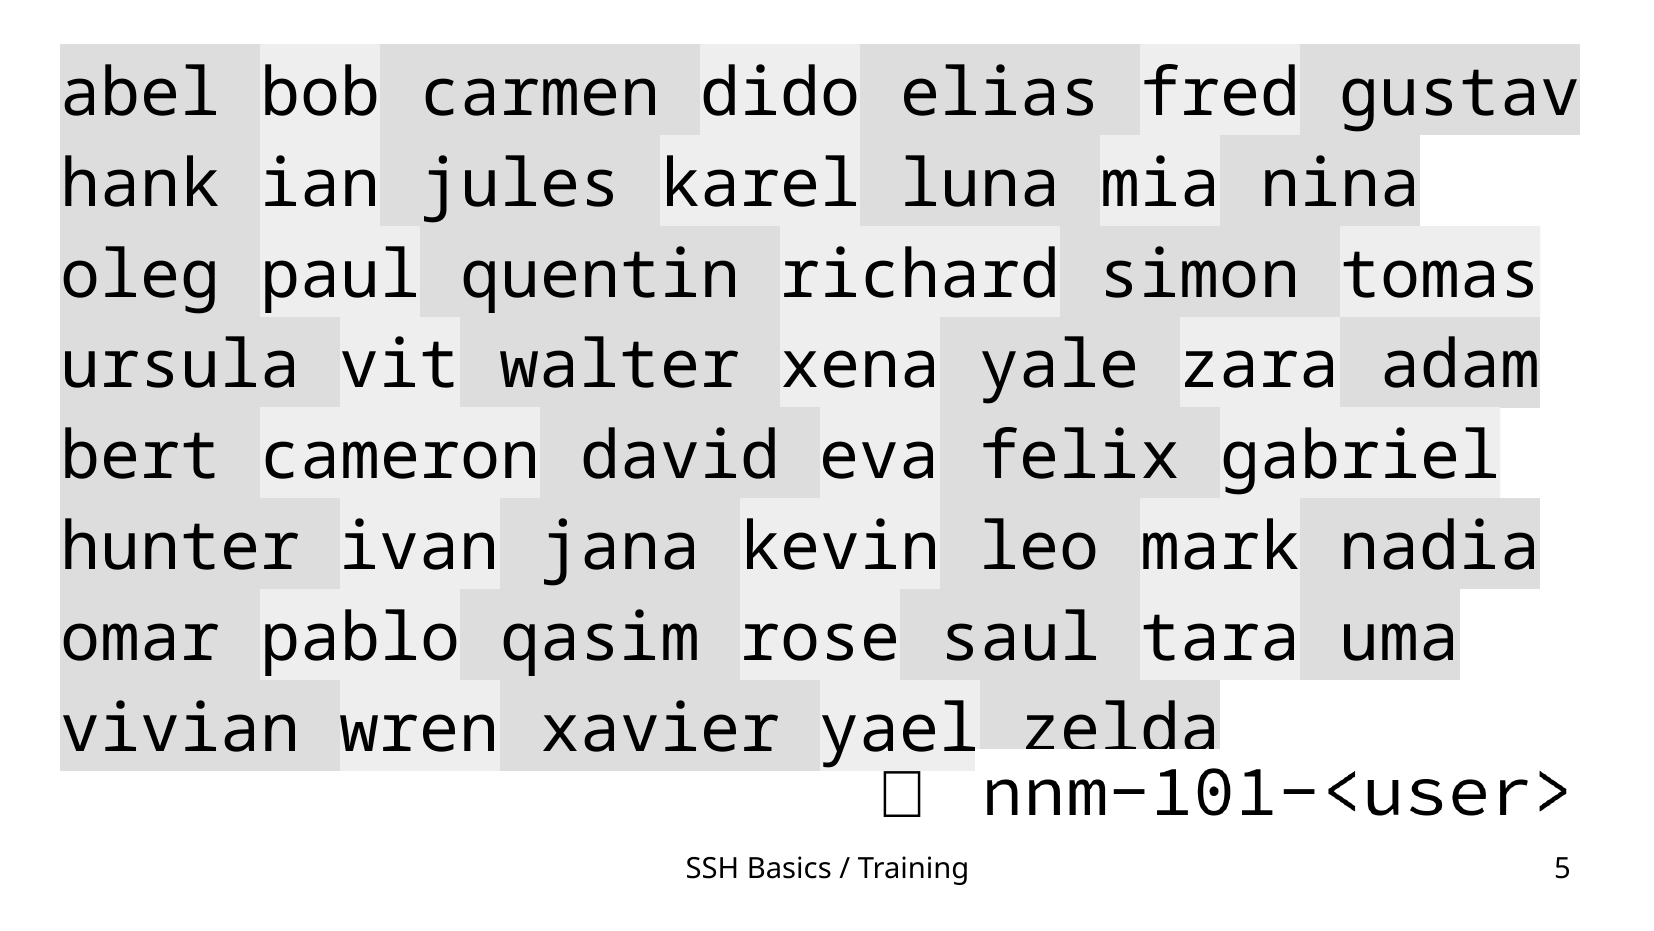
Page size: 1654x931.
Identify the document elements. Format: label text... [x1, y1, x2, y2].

text_box 🤫 [862, 750, 1013, 840]
picture [975, 749, 1576, 832]
subtitle abel bob carmen dido elias fred gustav hank ian jules karel luna mia nina oleg paul quentin richard simon tomas ursula vit walter xena yale zara adam bert cameron david eva felix gabriel hunter ivan jana kevin leo mark nadia omar pablo qasim rose saul tara uma vivian wren xavier yael zelda [60, 44, 1594, 801]
